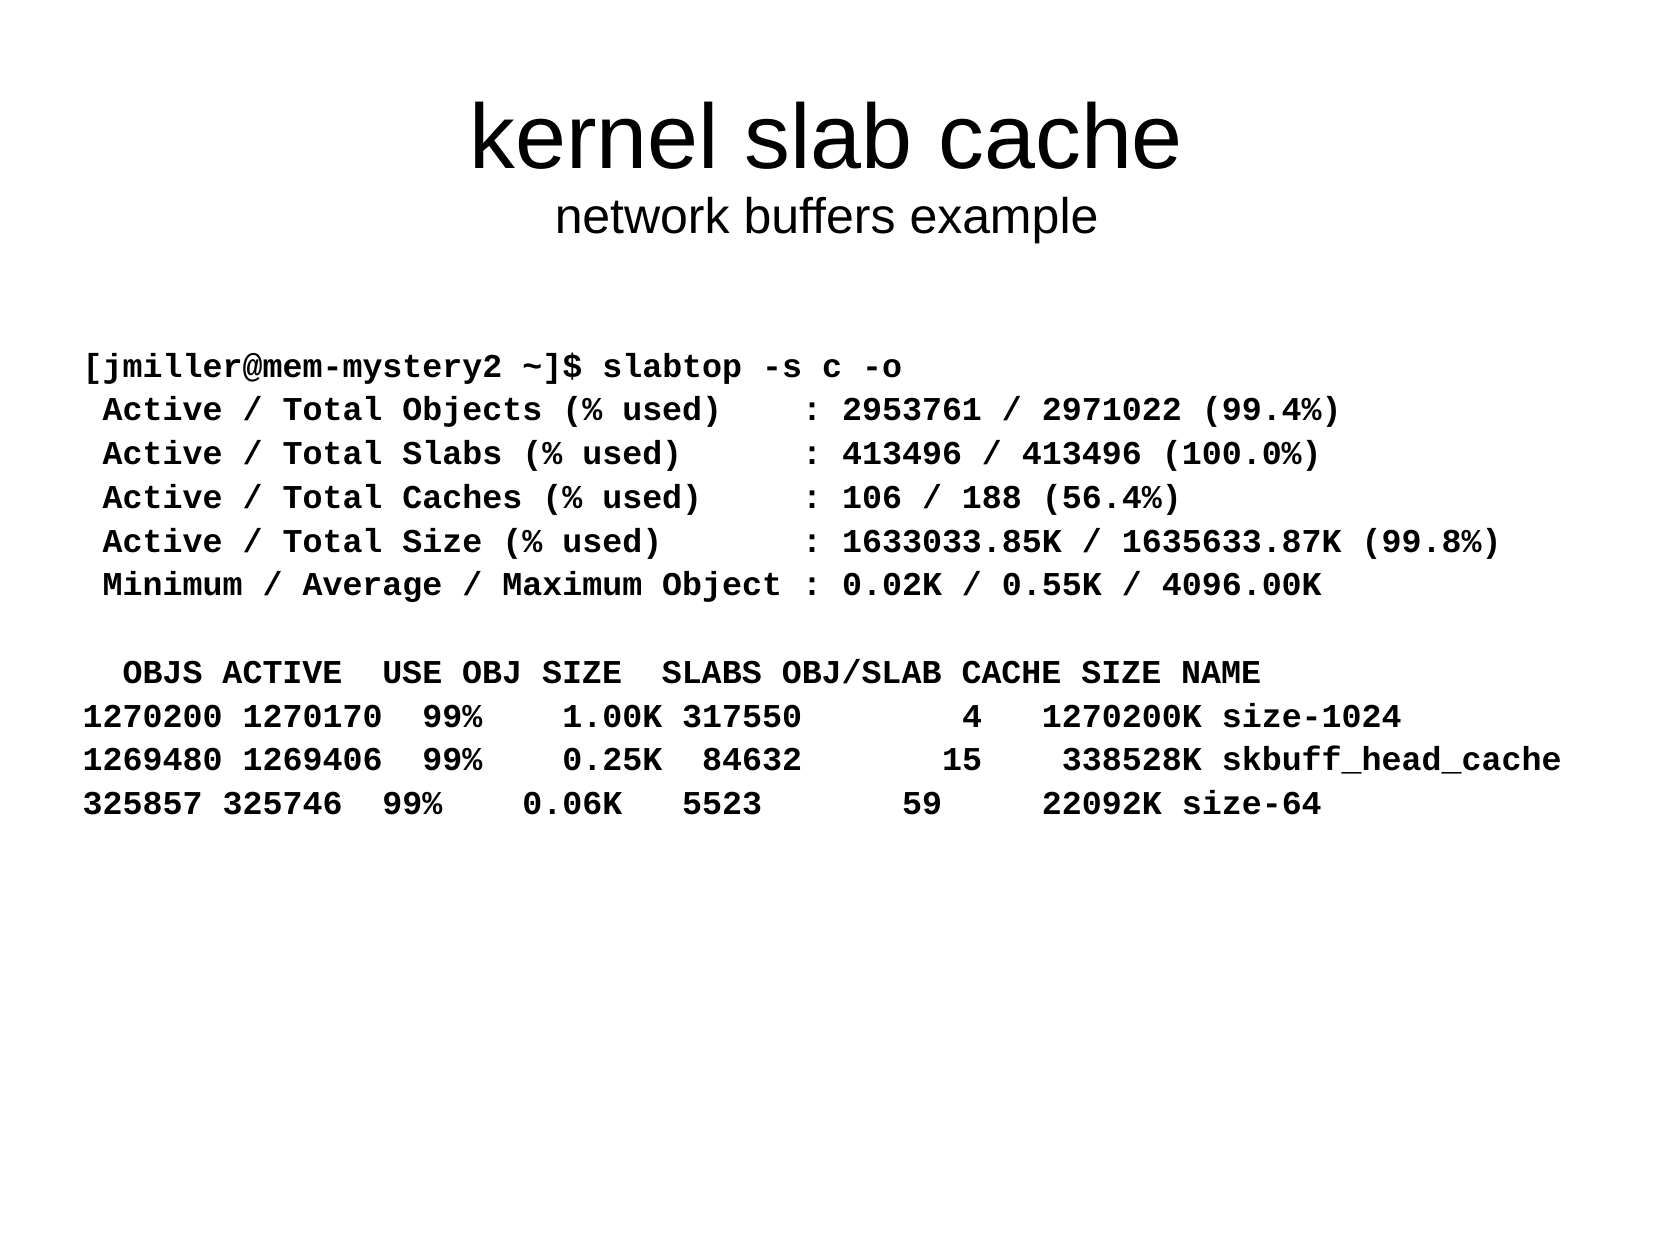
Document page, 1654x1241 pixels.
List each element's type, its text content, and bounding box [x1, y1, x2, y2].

title kernel slab cache network buffers example [82, 61, 1571, 269]
list [jmiller@mem-mystery2 ~]$ slabtop -s c -o Active / Total Objects (% used) : 2953761 / 2971022 (99.4%) Active / Total Slabs (% used) : 413496 / 413496 (100.0%) Active / Total Caches (% used) : 106 / 188 (56.4%) Active / Total Size (% used) : 1633033.85K / 1635633.87K (99.8%) Minimum / Average / Maximum Object : 0.02K / 0.55K / 4096.00K OBJS ACTIVE USE OBJ SIZE SLABS OBJ/SLAB CACHE SIZE NAME 1270200 1270170 99% 1.00K 317550 4 1270200K size-1024 1269480 1269406 99% 0.25K 84632 15 338528K skbuff_head_cache 325857 325746 99% 0.06K 5523 59 22092K size-64 [82, 349, 1571, 823]
